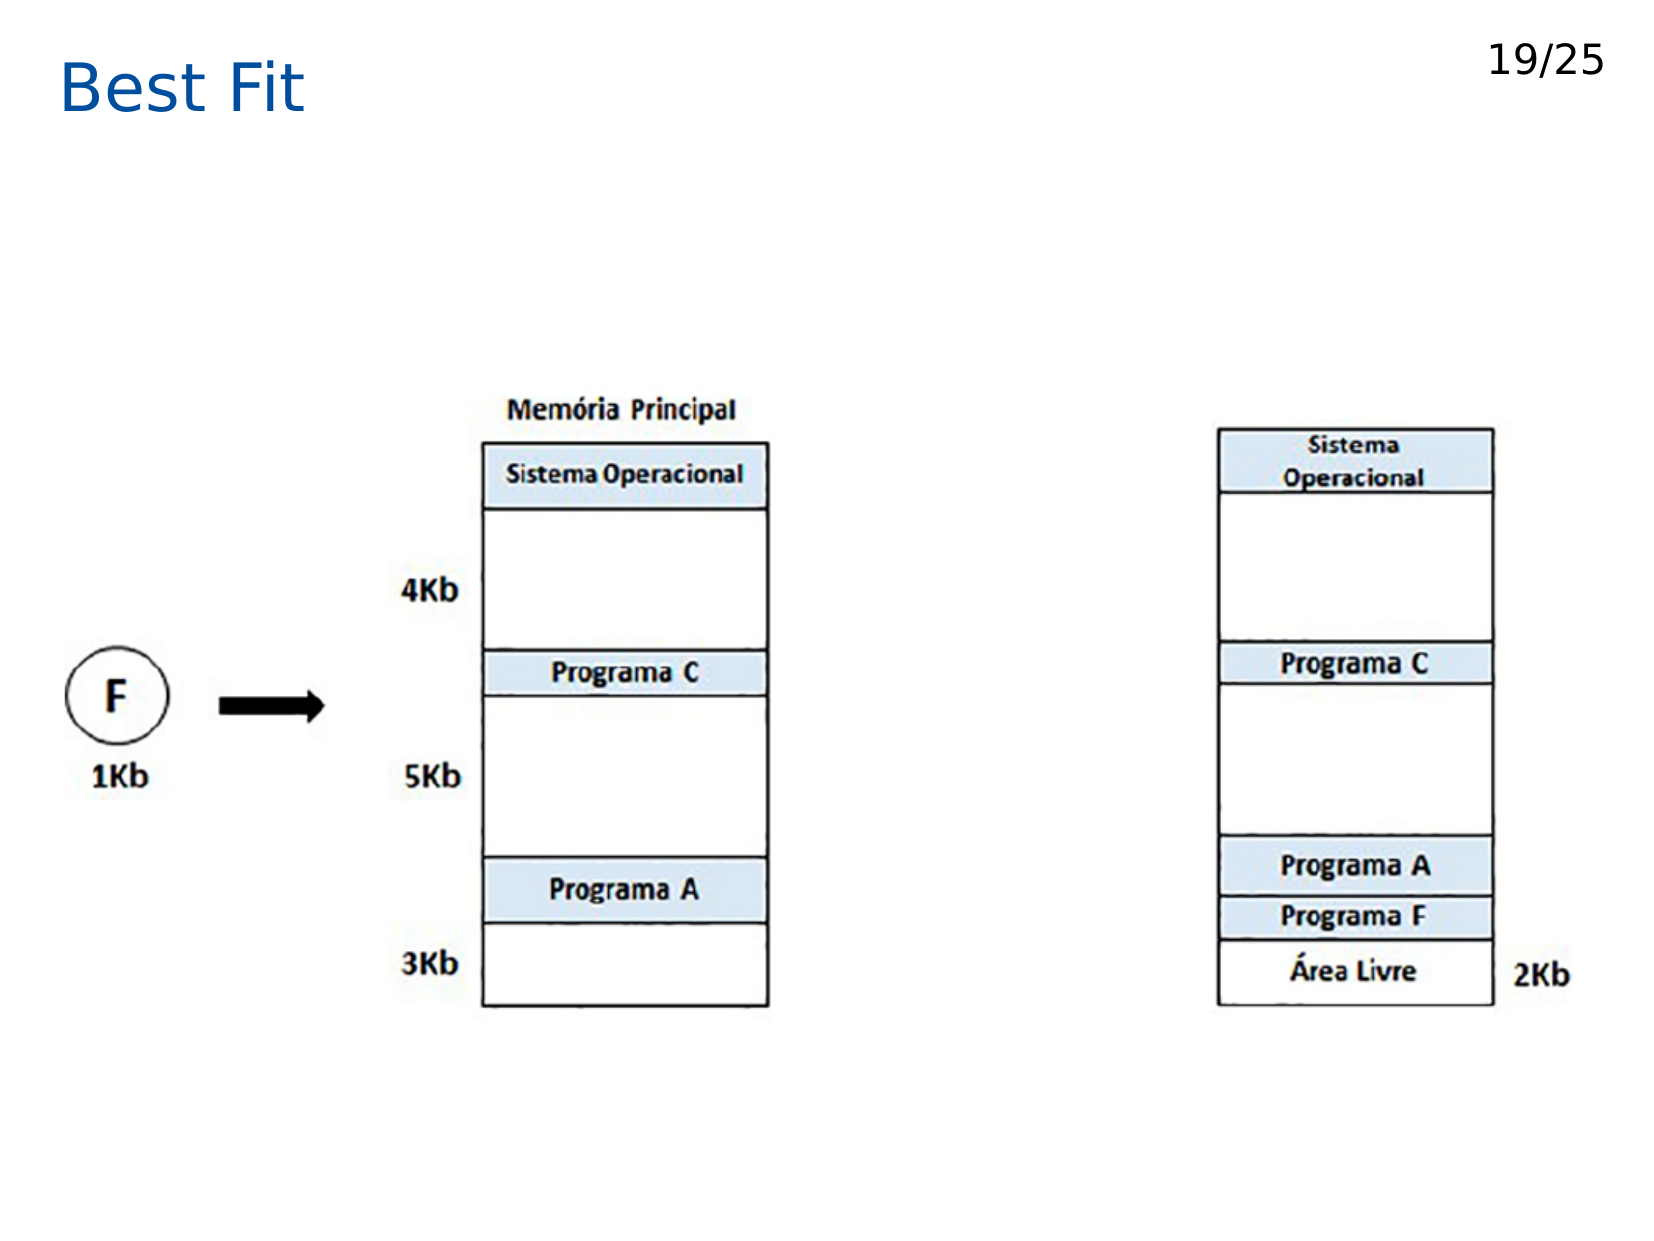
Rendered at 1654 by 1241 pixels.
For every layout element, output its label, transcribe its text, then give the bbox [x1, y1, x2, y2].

title Best Fit [59, 29, 1506, 148]
picture [59, 382, 780, 1022]
picture [1210, 419, 1573, 1014]
